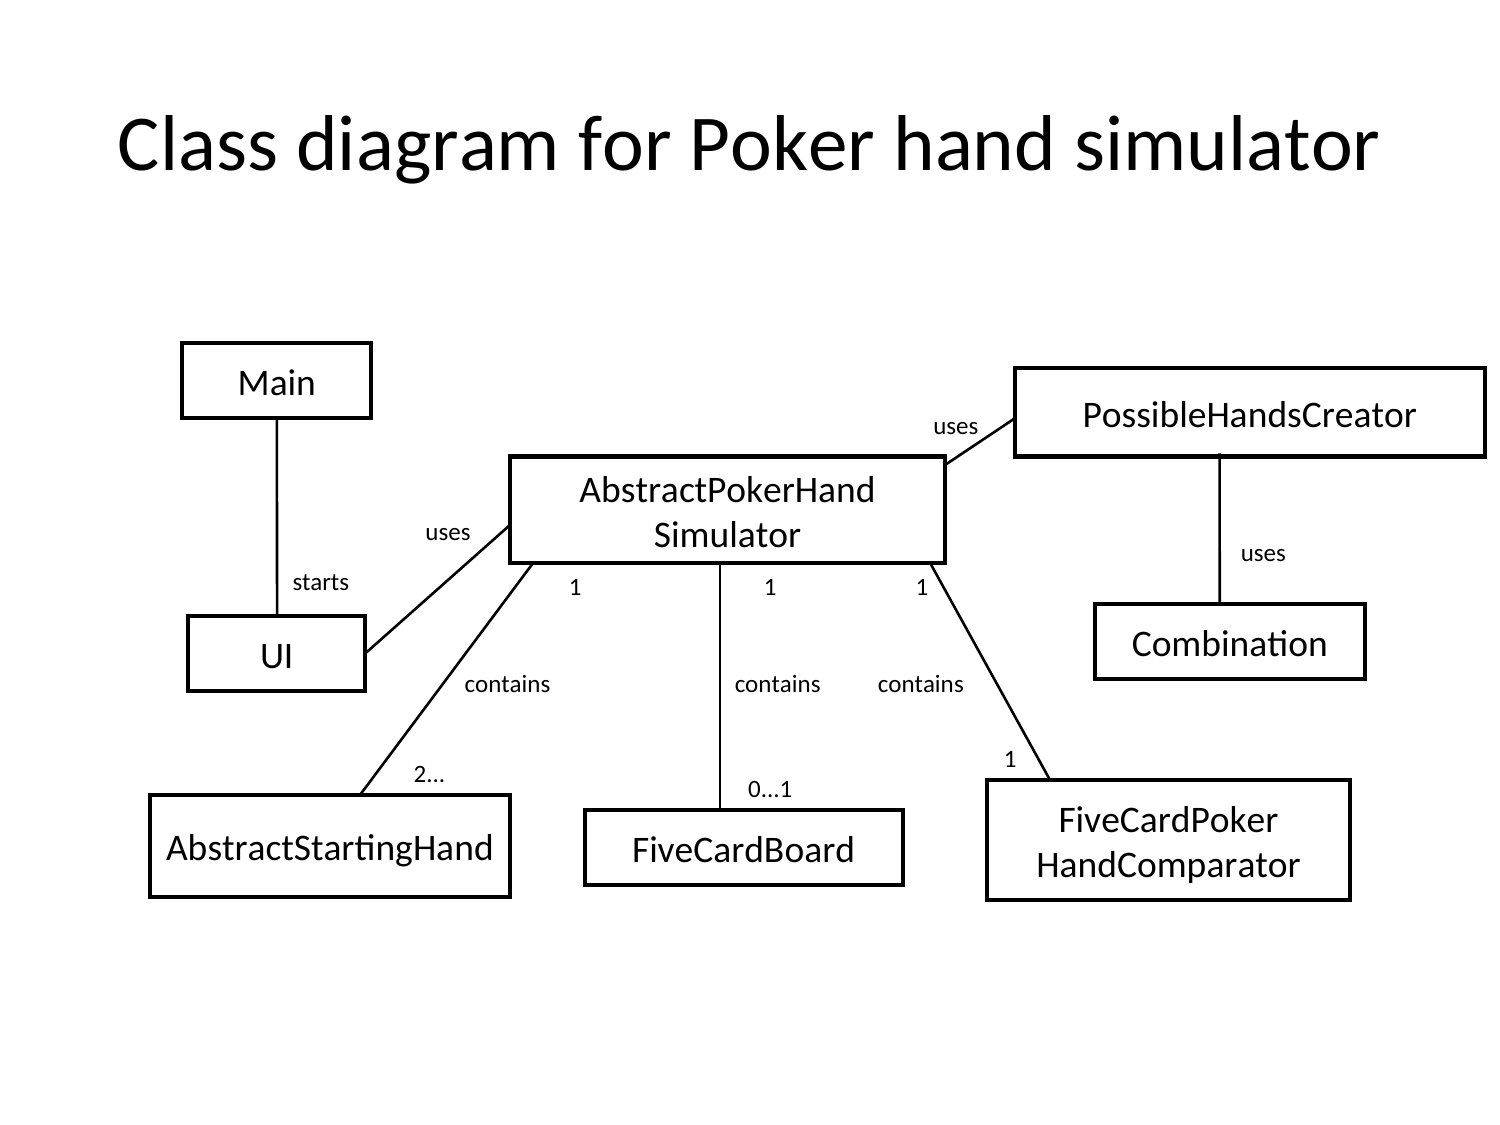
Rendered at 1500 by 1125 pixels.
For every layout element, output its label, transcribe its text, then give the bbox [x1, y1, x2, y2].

text_box Combination [1095, 603, 1365, 679]
text_box 1 [749, 562, 792, 609]
text_box uses [410, 507, 486, 553]
text_box Class diagram for Poker hand simulator [75, 36, 1426, 242]
text_box 1 [900, 562, 944, 609]
text_box 1 [988, 734, 1032, 781]
text_box contains [720, 660, 864, 706]
text_box Main [182, 342, 372, 418]
text_box 1 [554, 562, 597, 609]
text_box starts [277, 557, 365, 603]
text_box PossibleHandsCreator [1015, 368, 1485, 457]
text_box FiveCardBoard [584, 810, 903, 886]
text_box contains [449, 660, 586, 705]
text_box contains [864, 660, 1007, 706]
text_box uses [1226, 528, 1301, 575]
text_box AbstractPokerHand Simulator [510, 456, 946, 563]
text_box 0...1 [733, 765, 808, 811]
text_box UI [188, 616, 366, 692]
text_box 2... [399, 750, 461, 796]
text_box FiveCardPoker HandComparator [987, 780, 1350, 901]
text_box AbstractStartingHand [149, 794, 511, 897]
text_box contains [986, 660, 1007, 697]
text_box uses [918, 402, 994, 448]
